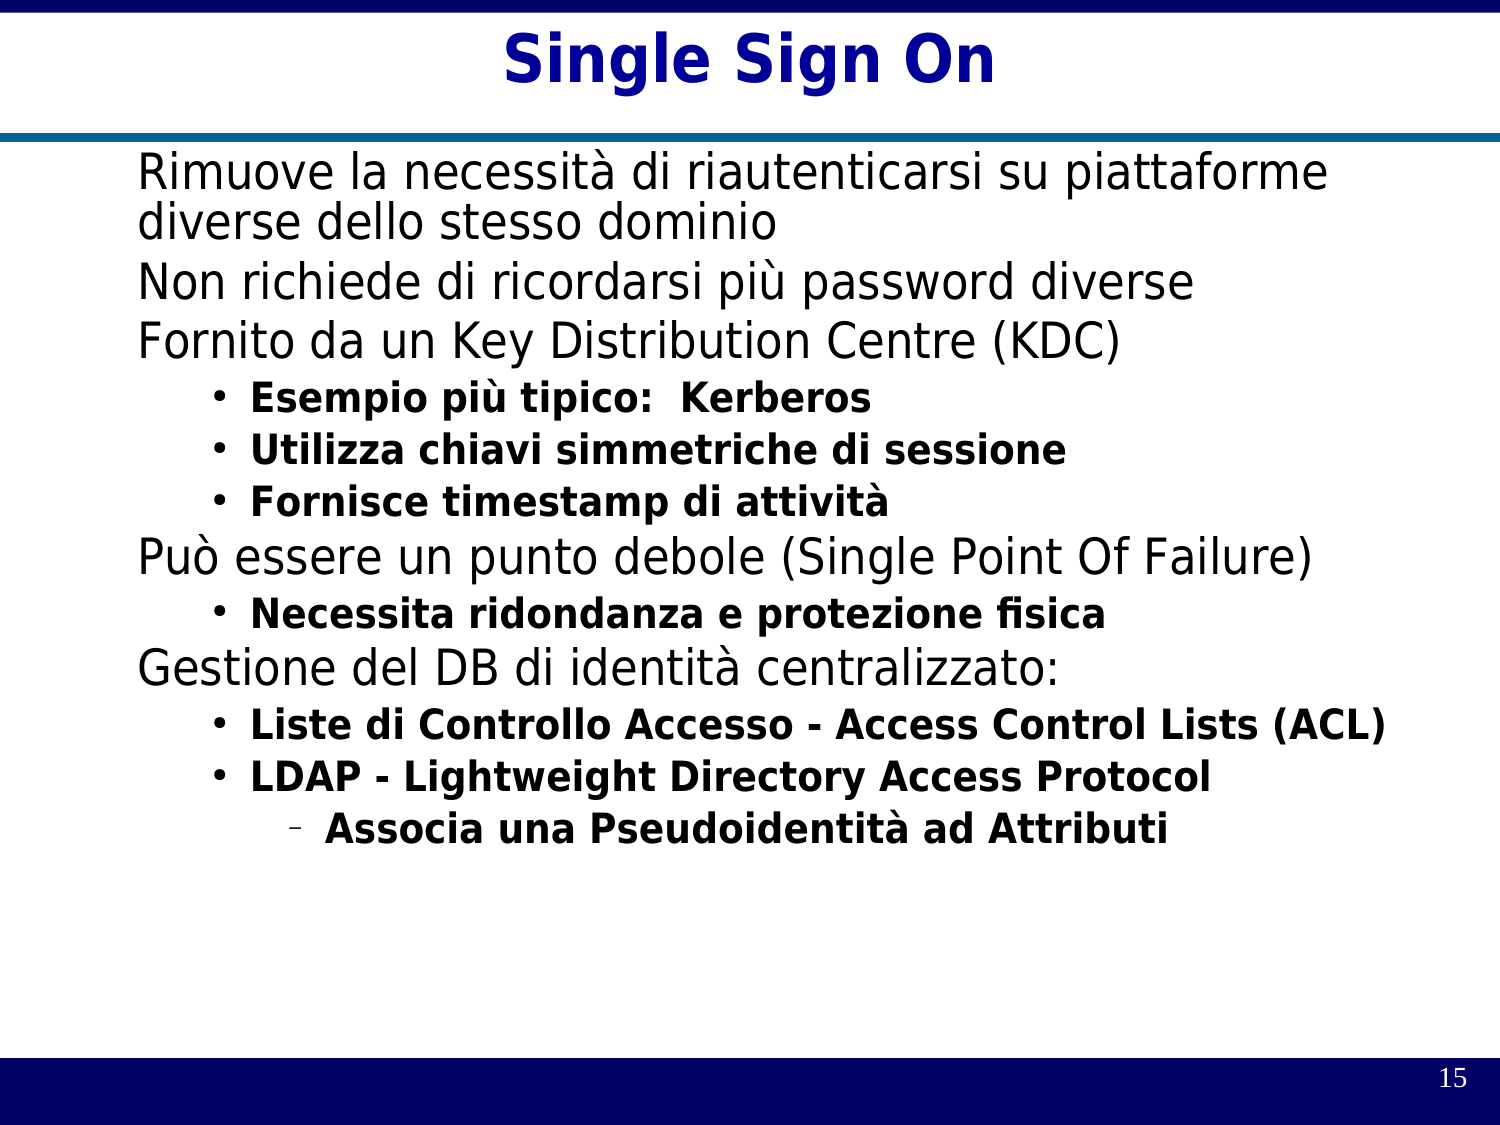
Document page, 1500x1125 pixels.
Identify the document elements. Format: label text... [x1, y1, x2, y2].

title Single Sign On [62, 0, 1438, 126]
list Rimuove la necessità di riautenticarsi su piattaforme diverse dello stesso dominio Non richiede di ricordarsi più password diverse Fornito da un Key Distribution Centre (KDC) Esempio più tipico: Kerberos Utilizza chiavi simmetriche di sessione Fornisce timestamp di attività Può essere un punto debole (Single Point Of Failure) Necessita ridondanza e protezione fisica Gestione del DB di identità centralizzato: Liste di Controllo Accesso - Access Control Lists (ACL) LDAP - Lightweight Directory Access Protocol Associa una Pseudoidentità ad Attributi [62, 149, 1438, 925]
